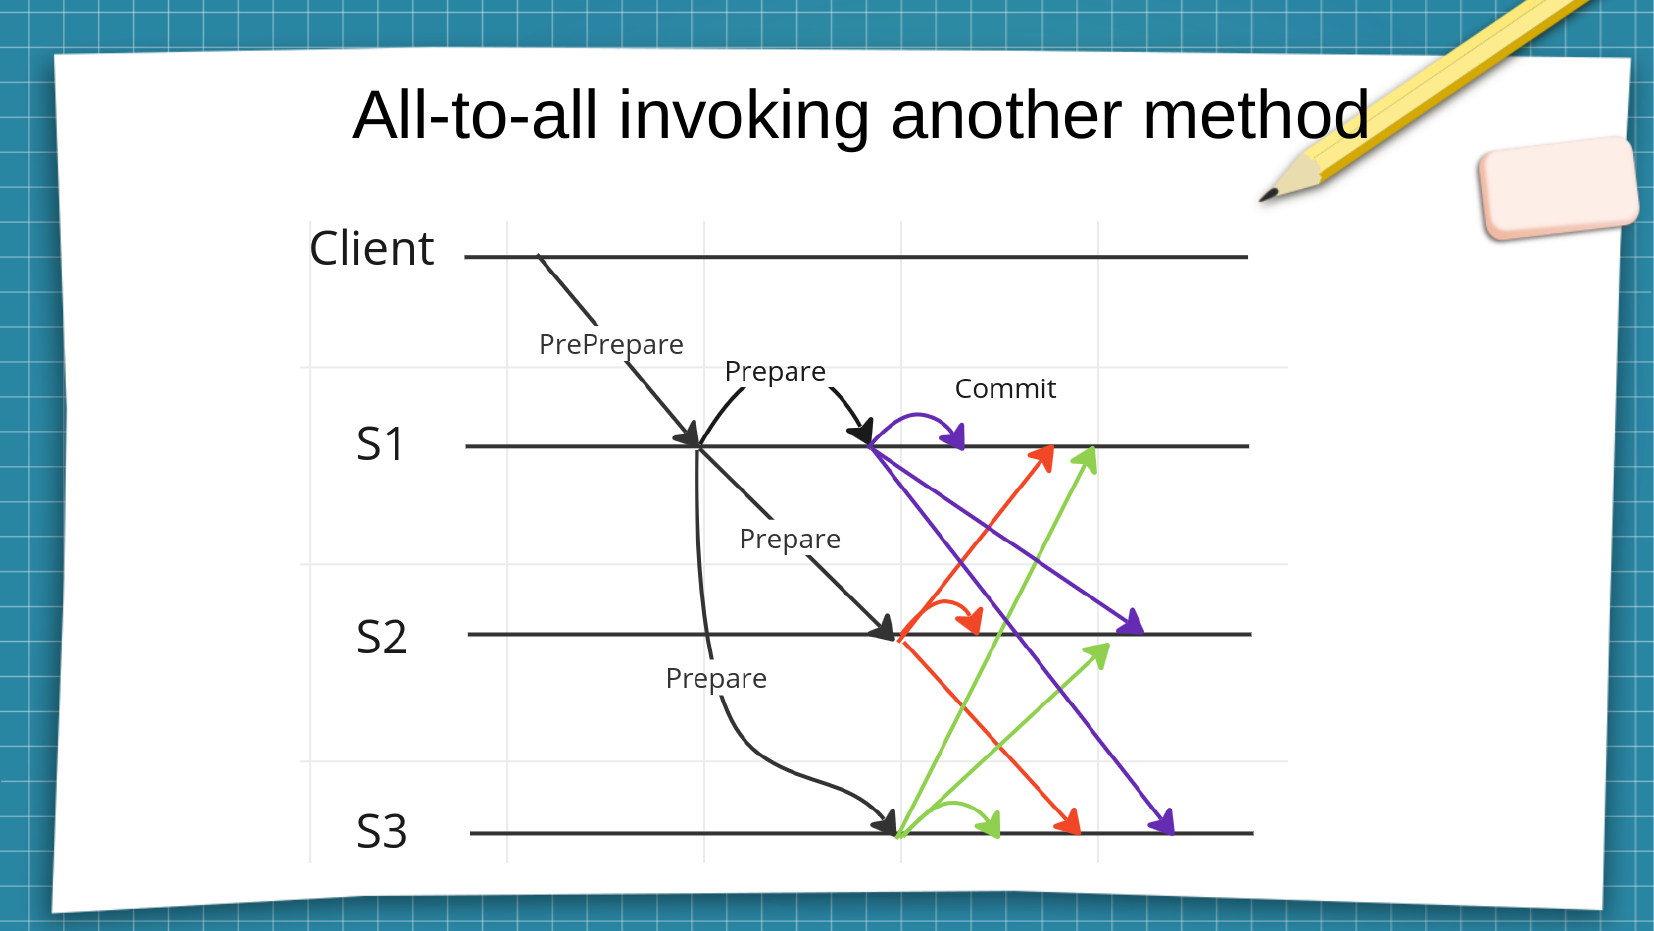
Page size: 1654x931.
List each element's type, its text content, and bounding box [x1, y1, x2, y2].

title All-to-all invoking another method [82, 37, 1571, 193]
picture [0, 0, 1654, 931]
